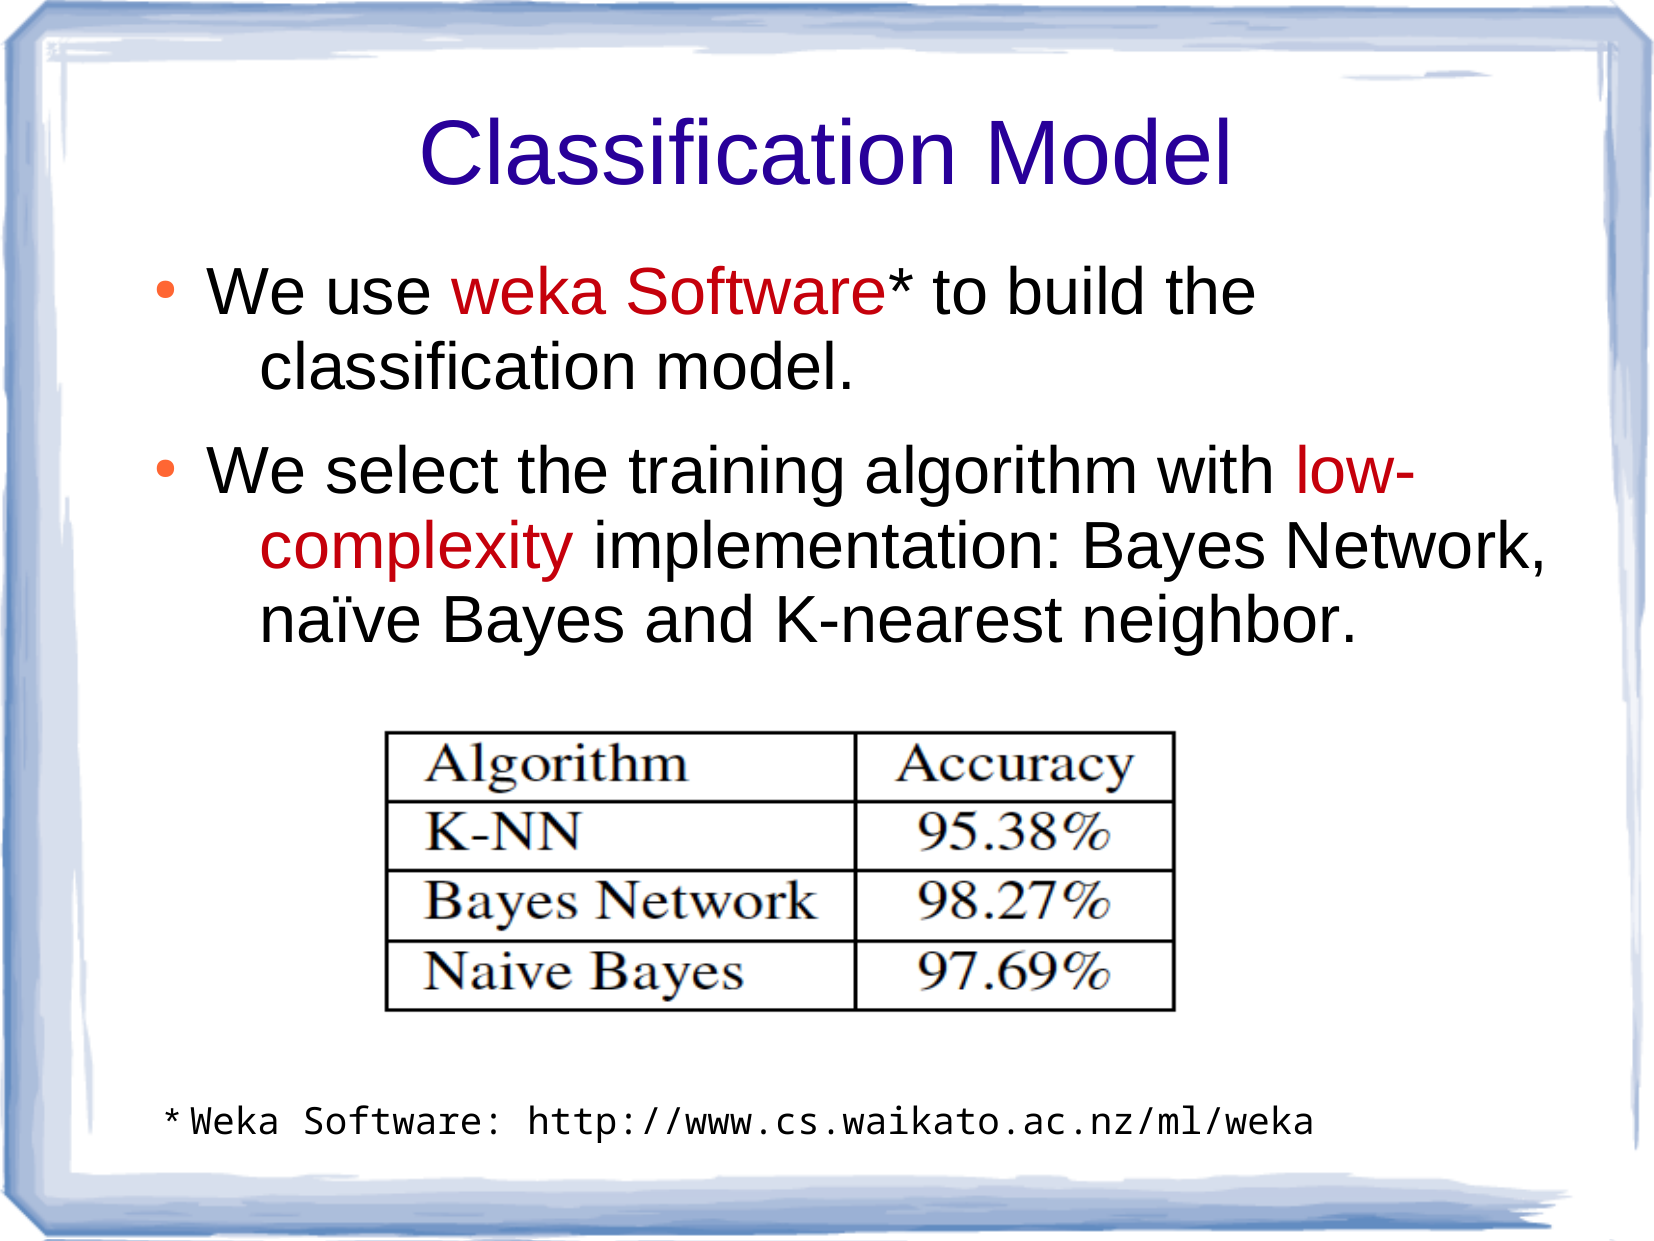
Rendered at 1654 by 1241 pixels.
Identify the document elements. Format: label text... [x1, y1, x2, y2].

picture [0, 0, 1654, 1241]
title Classification Model [82, 56, 1571, 250]
list We use weka Software* to build the classification model. We select the training algorithm with low-complexity implementation: Bayes Network, naïve Bayes and K-nearest neighbor. [118, 253, 1571, 919]
text_box * Weka Software: http://www.cs.waikato.ac.nz/ml/weka [150, 1087, 1426, 1146]
